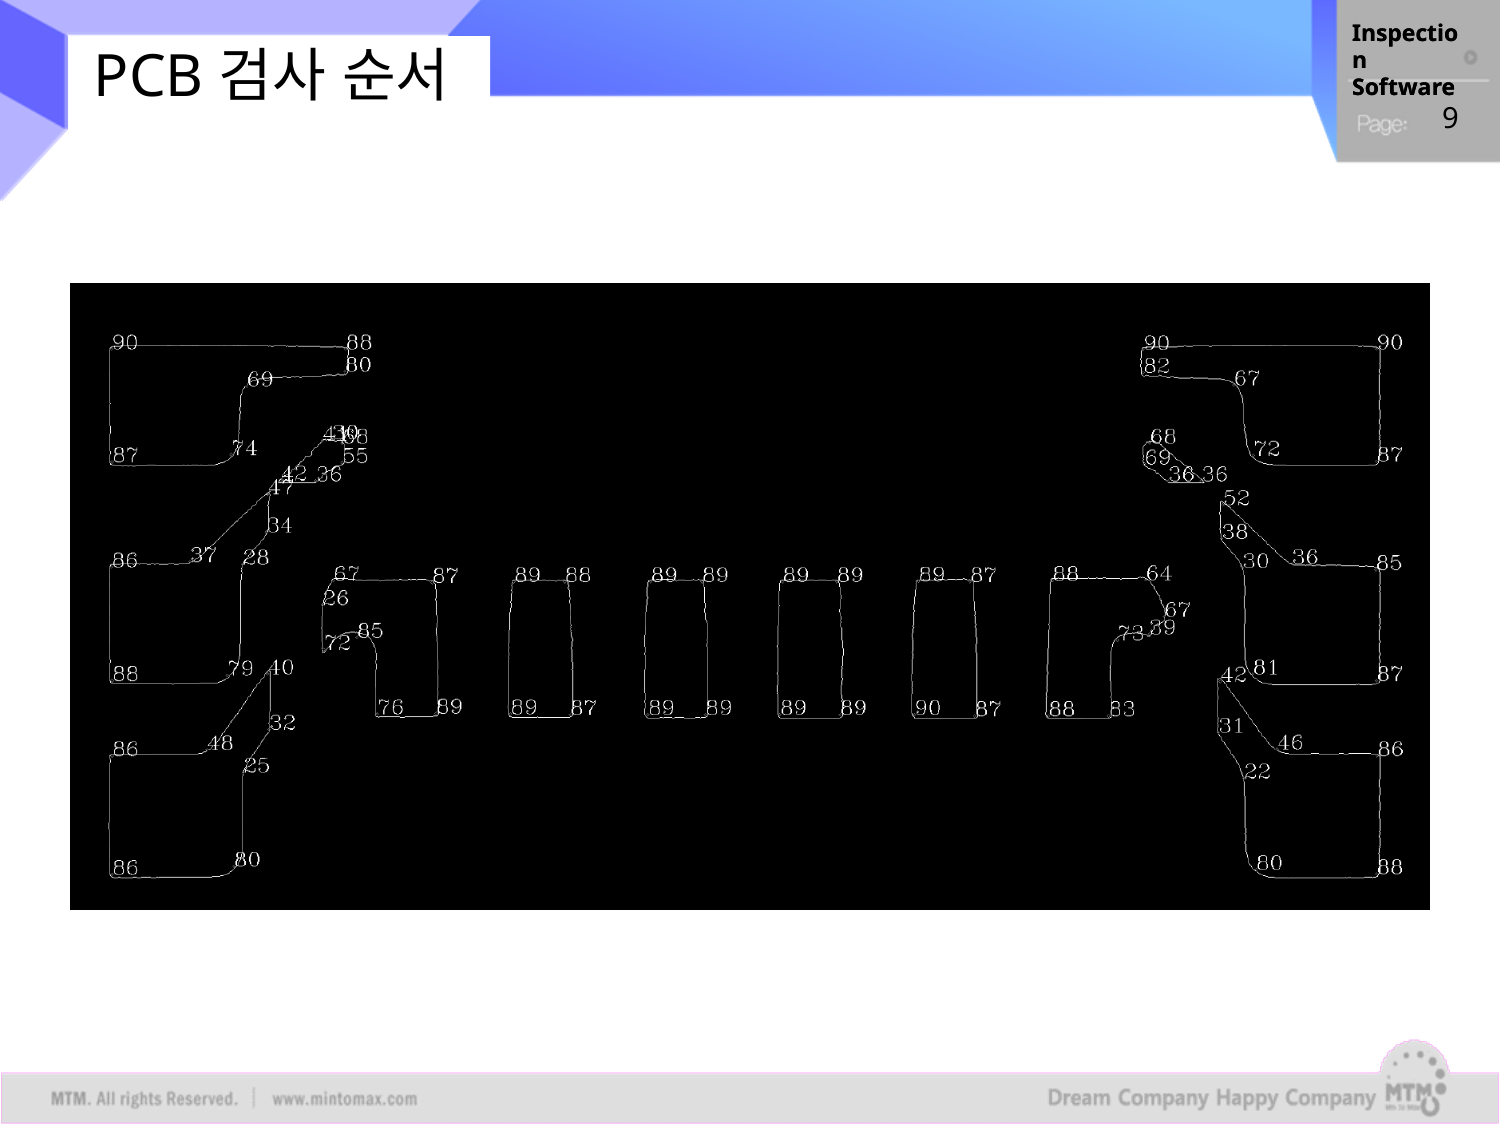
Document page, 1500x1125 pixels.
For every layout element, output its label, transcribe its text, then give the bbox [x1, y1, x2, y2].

picture [0, 0, 1500, 203]
picture [70, 283, 1430, 910]
picture [0, 1034, 1500, 1125]
text_box PCB 검사 순서 [78, 36, 491, 110]
